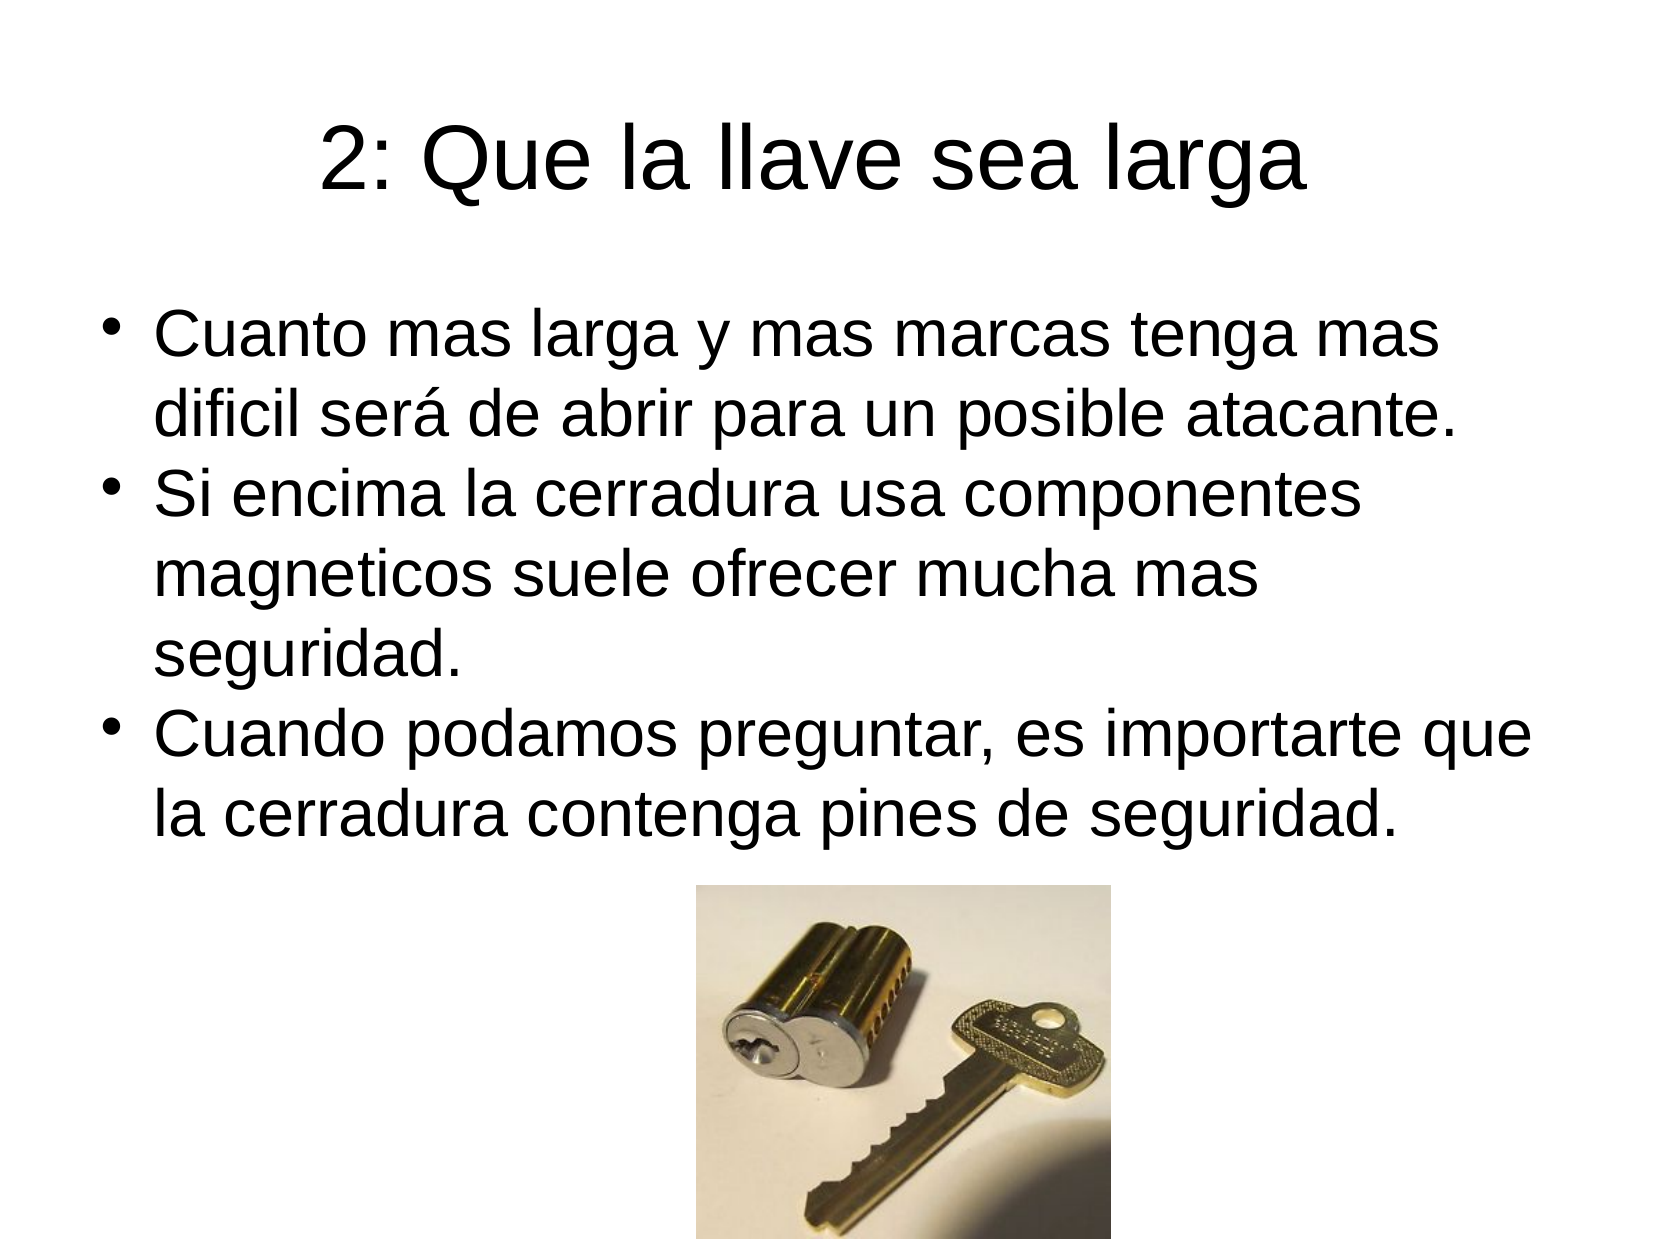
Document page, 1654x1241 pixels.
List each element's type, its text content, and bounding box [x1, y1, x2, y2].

text_box Cuanto mas larga y mas marcas tenga mas dificil será de abrir para un posible atacante. Si encima la cerradura usa componentes magneticos suele ofrecer mucha mas seguridad. Cuando podamos preguntar, es importarte que la cerradura contenga pines de seguridad. [82, 290, 1571, 1010]
picture [696, 885, 1111, 1239]
text_box 2: Que la llave sea larga [82, 49, 1571, 257]
